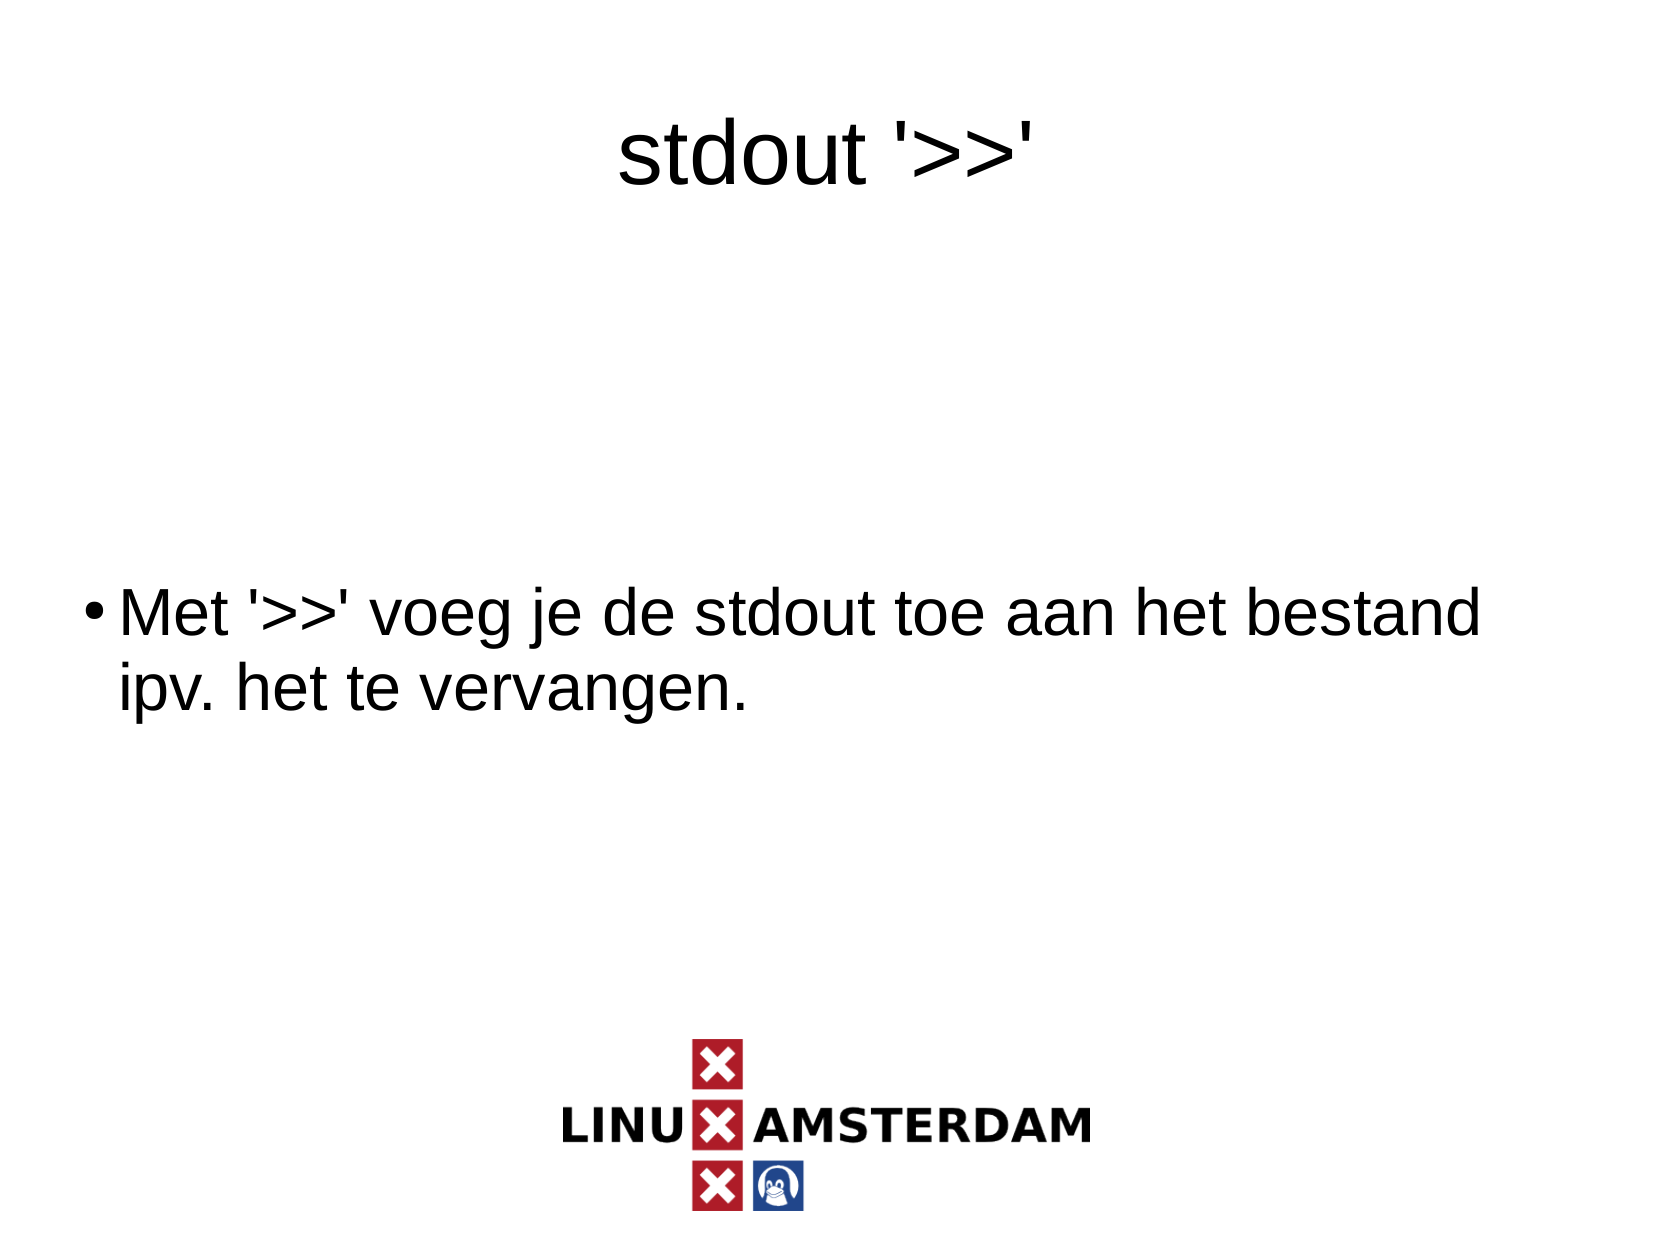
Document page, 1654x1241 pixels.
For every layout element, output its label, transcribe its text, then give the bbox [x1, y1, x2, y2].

subtitle Met '>>' voeg je de stdout toe aan het bestand ipv. het te vervangen. [82, 290, 1571, 1010]
picture [563, 1039, 1090, 1211]
title stdout '>>' [82, 49, 1571, 257]
